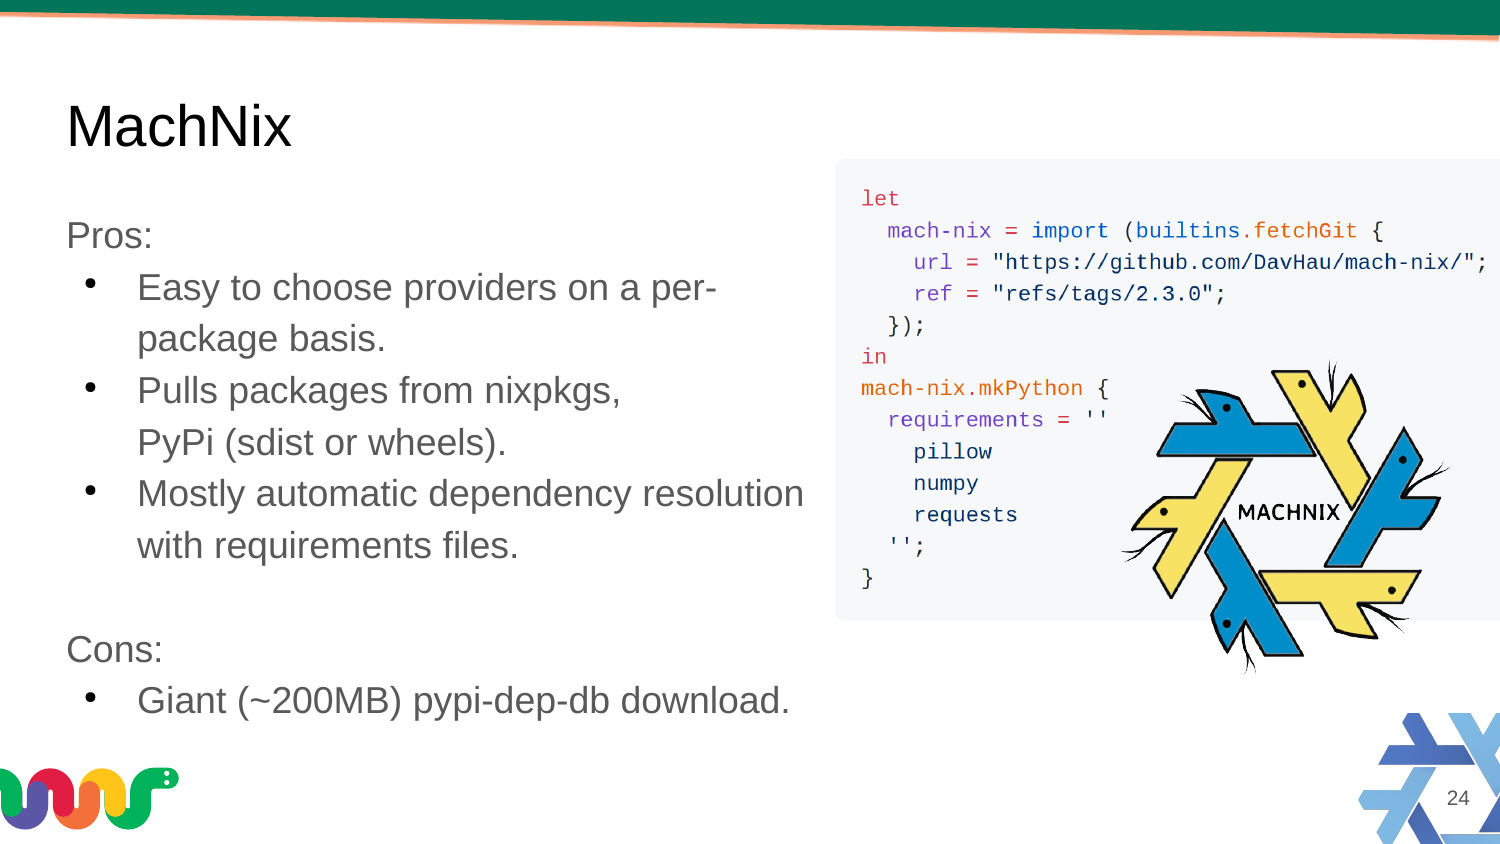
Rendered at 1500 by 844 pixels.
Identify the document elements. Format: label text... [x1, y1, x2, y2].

title MachNix [51, 72, 1449, 167]
picture [1358, 713, 1500, 844]
list Pros: Easy to choose providers on a per-package basis. Pulls packages from nixpkgs, PyPi (sdist or wheels). Mostly automatic dependency resolution with requirements files. Cons: Giant (~200MB) pypi-dep-db download. [51, 189, 827, 750]
picture [832, 154, 1500, 686]
